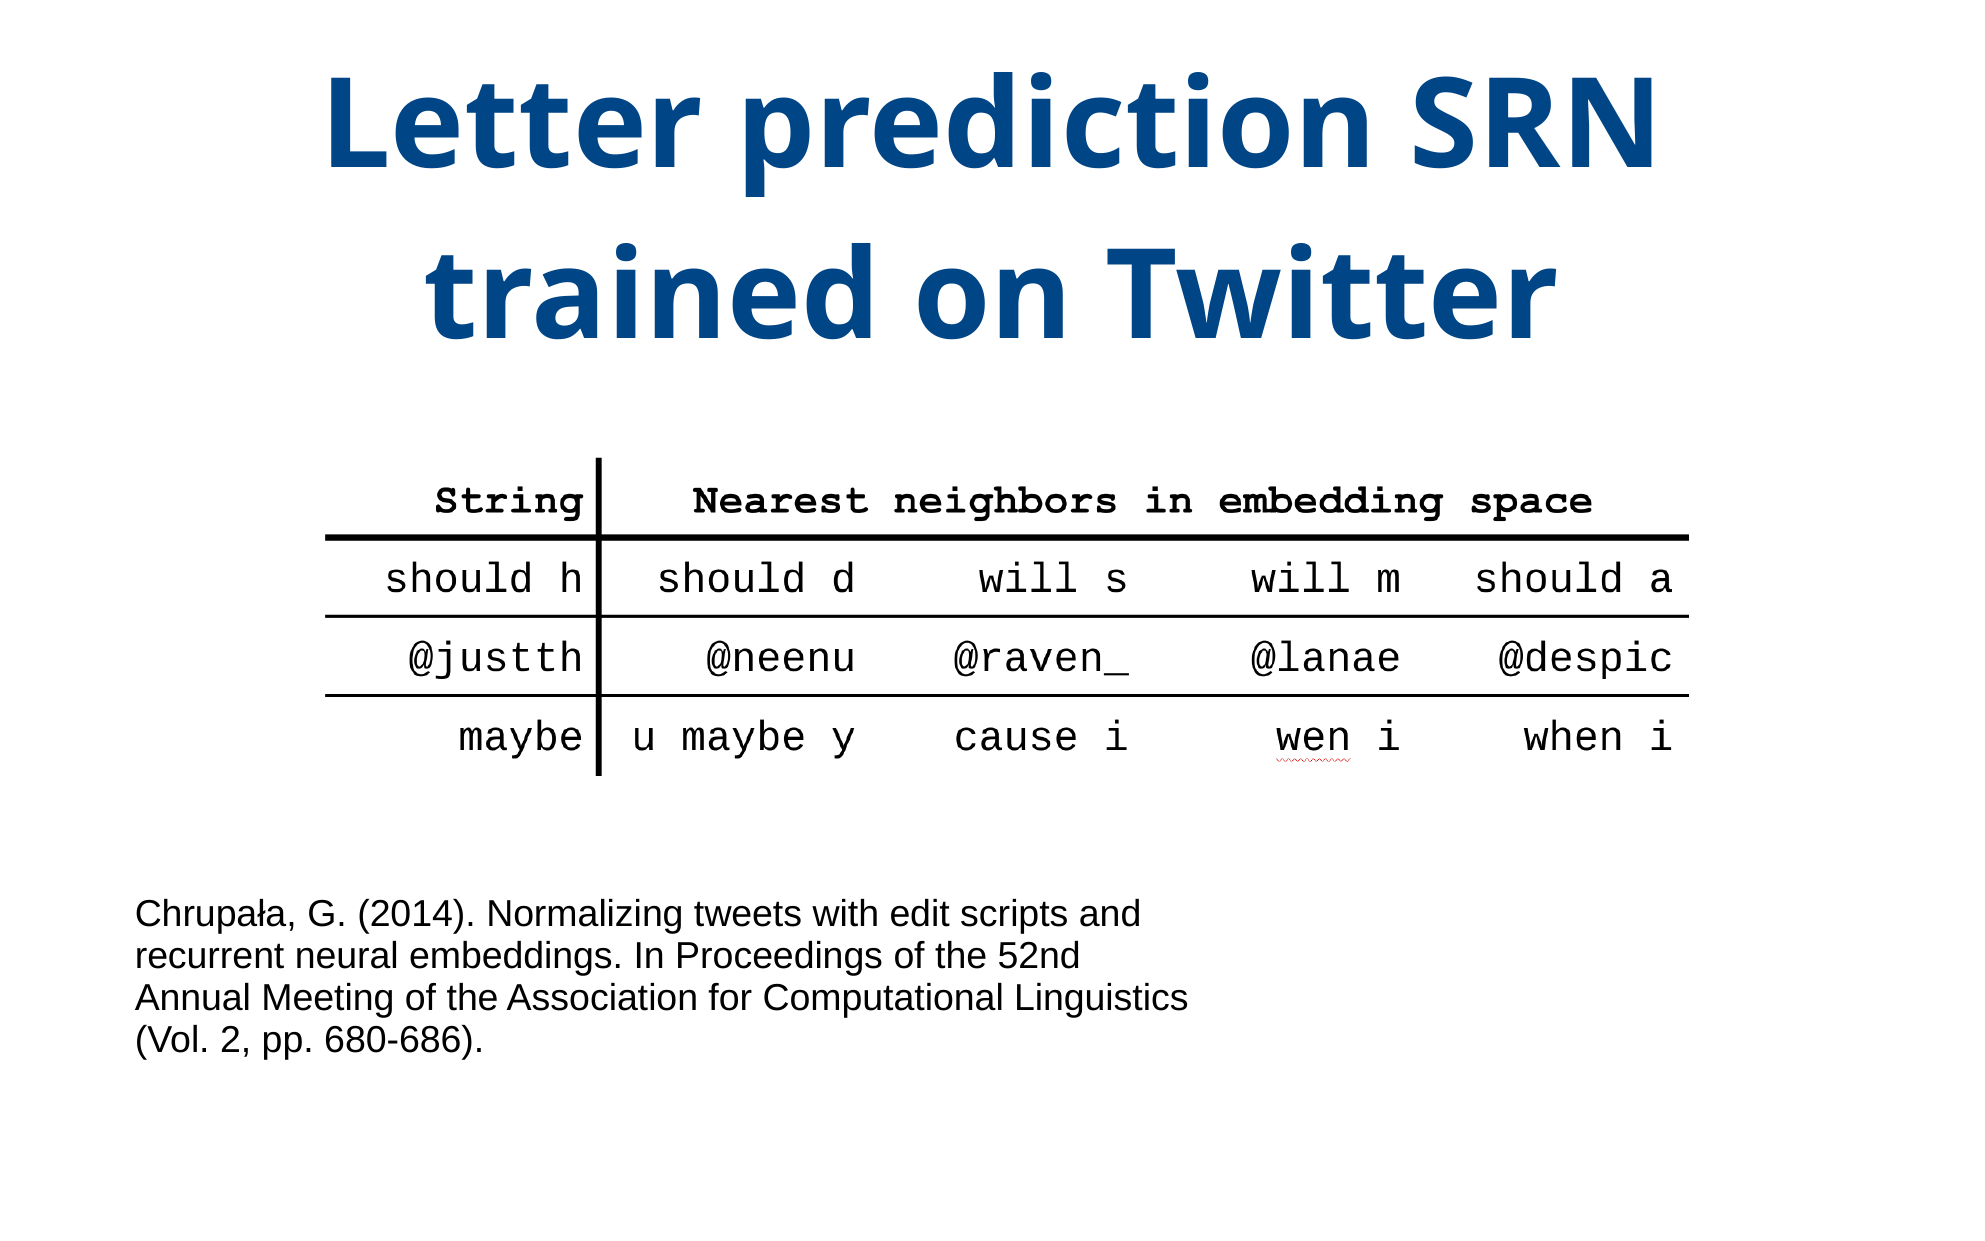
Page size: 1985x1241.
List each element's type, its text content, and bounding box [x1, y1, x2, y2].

text_box Chrupała, G. (2014). Normalizing tweets with edit scripts and recurrent neural embeddings. In Proceedings of the 52nd Annual Meeting of the Association for Computational Linguistics (Vol. 2, pp. 680-686). [120, 885, 1216, 1068]
picture [288, 448, 1717, 863]
title Letter prediction SRN trained on Twitter [99, 49, 1885, 360]
